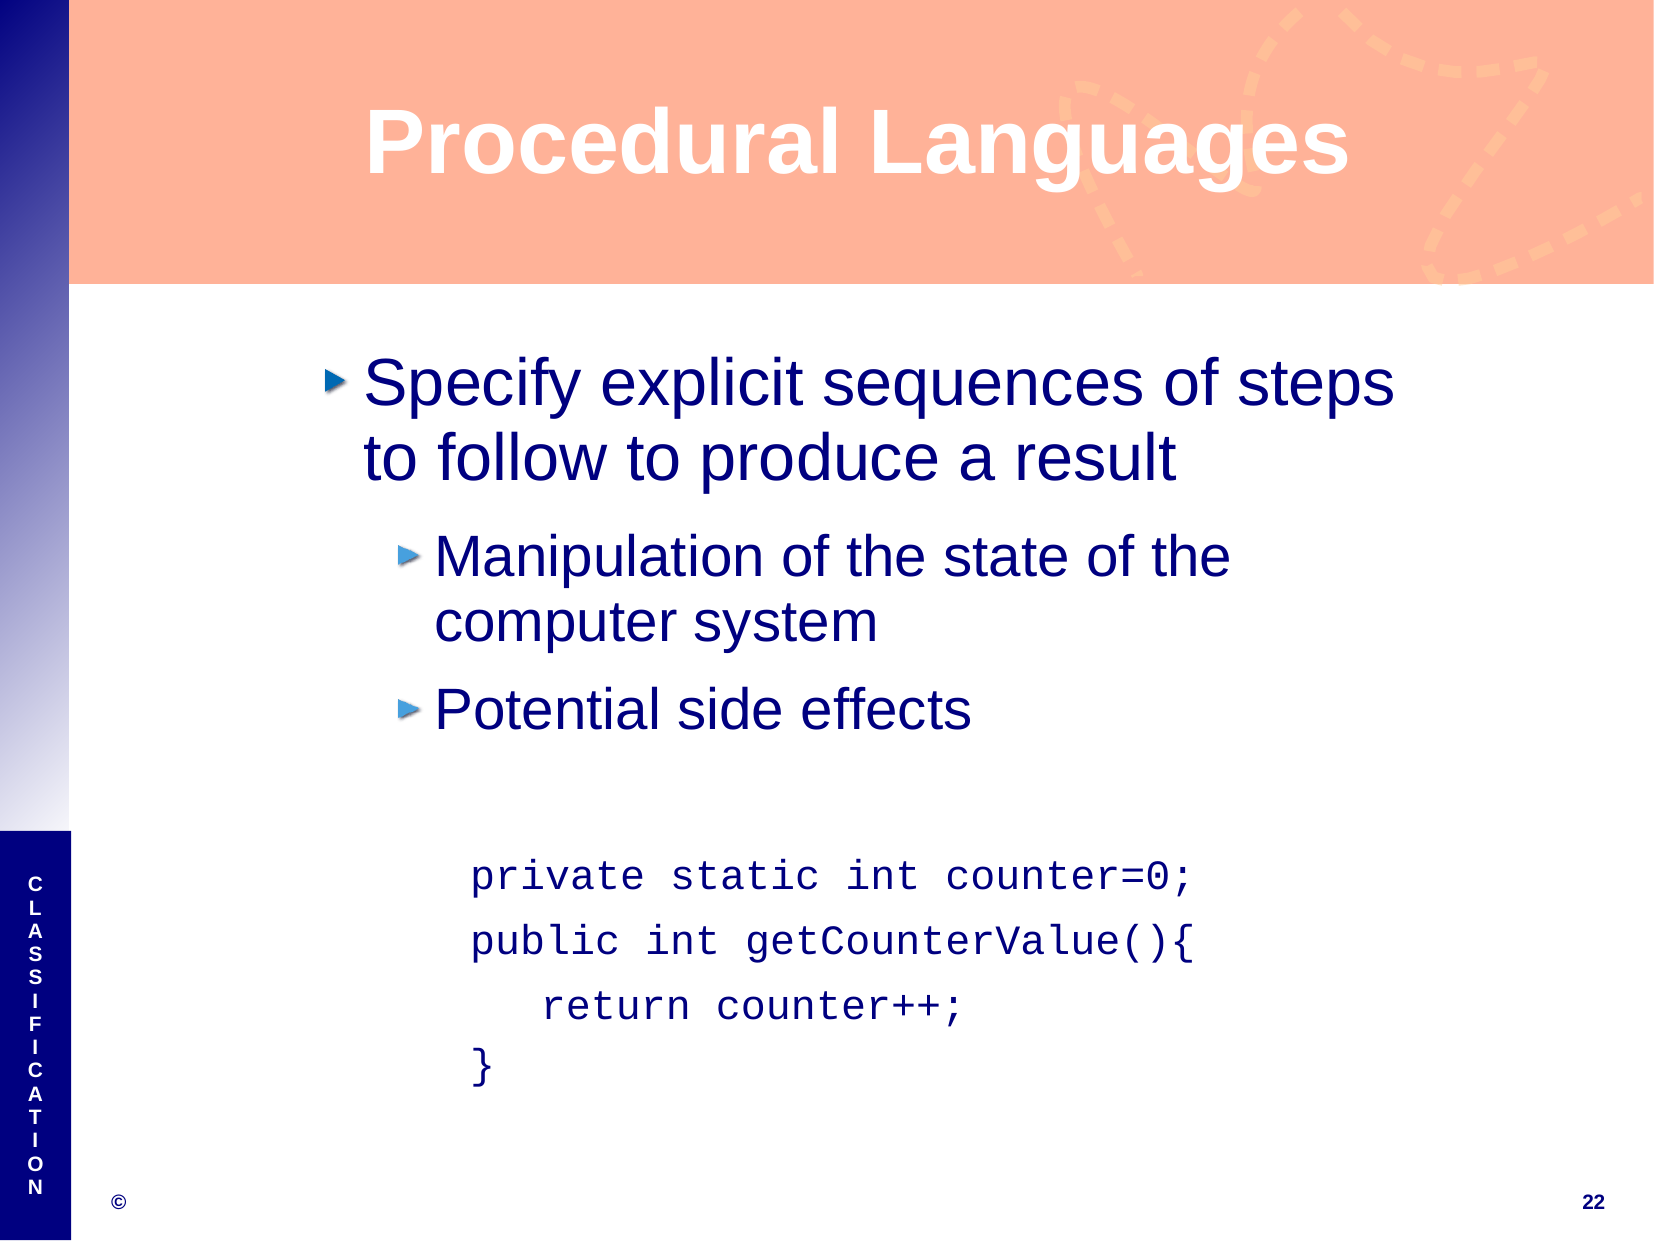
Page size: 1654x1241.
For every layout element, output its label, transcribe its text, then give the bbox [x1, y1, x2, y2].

title Procedural Languages [101, 37, 1617, 246]
list Specify explicit sequences of steps to follow to produce a result Manipulation of the state of the computer system Potential side effects private static int counter=0; public int getCounterValue(){ return counter++; } [292, 344, 1461, 1127]
text_box C L A S S I F I C A T I O N [0, 830, 71, 1241]
